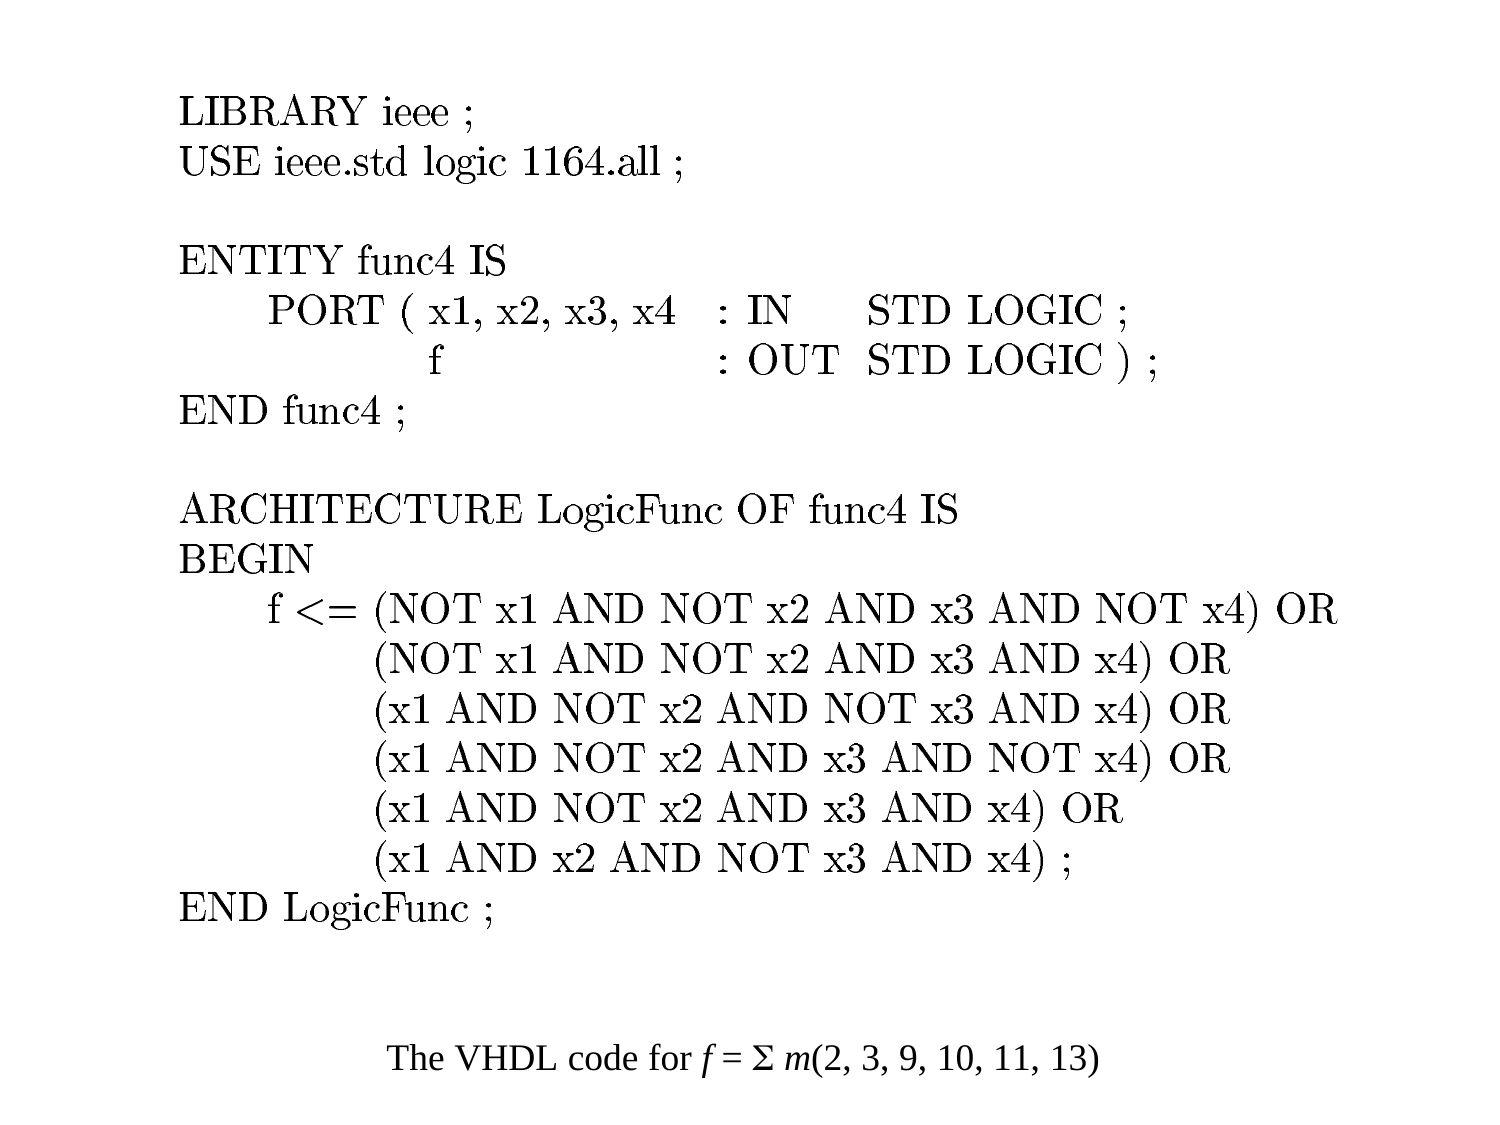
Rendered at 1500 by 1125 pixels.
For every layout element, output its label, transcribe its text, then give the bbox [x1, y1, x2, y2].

text_box The VHDL code for f =  m(2, 3, 9, 10, 11, 13) [141, 1025, 1355, 1101]
picture [179, 94, 1338, 930]
